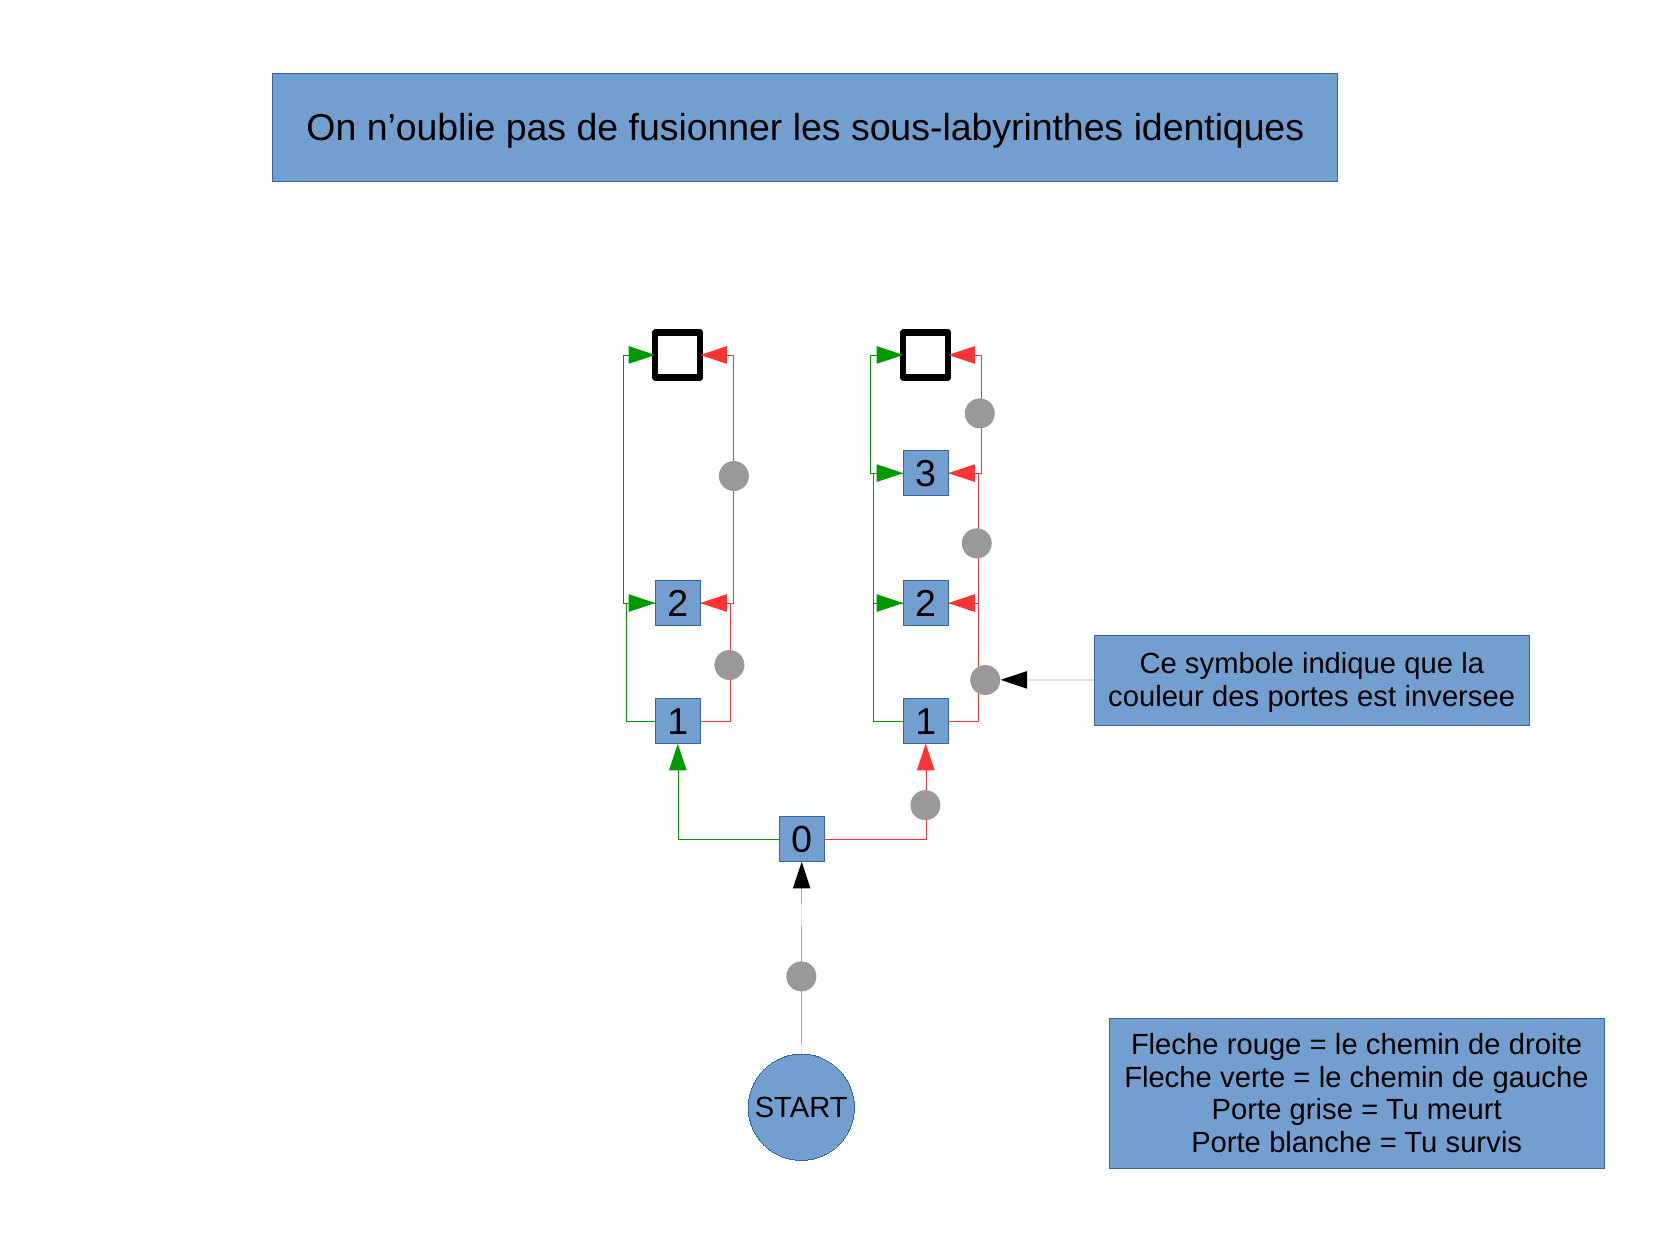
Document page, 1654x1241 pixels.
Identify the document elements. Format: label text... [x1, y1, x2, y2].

text_box [903, 332, 949, 378]
text_box 1 [655, 698, 701, 744]
text_box 0 [779, 816, 825, 862]
text_box START [748, 1054, 855, 1161]
text_box On n’oublie pas de fusionner les sous-labyrinthes identiques [272, 73, 1338, 182]
text_box Fleche rouge = le chemin de droite Fleche verte = le chemin de gauche Porte grise = Tu meurt Porte blanche = Tu survis [1109, 1018, 1605, 1169]
text_box [714, 650, 745, 681]
text_box [970, 665, 1001, 696]
text_box 2 [655, 580, 701, 626]
text_box [961, 528, 992, 559]
text_box [655, 332, 701, 378]
text_box [964, 398, 995, 429]
text_box 3 [903, 450, 949, 496]
text_box 1 [903, 698, 949, 744]
text_box 2 [903, 580, 949, 626]
text_box [786, 961, 817, 992]
text_box [910, 790, 941, 821]
text_box [718, 460, 749, 492]
text_box Ce symbole indique que la couleur des portes est inversee [1094, 635, 1530, 726]
